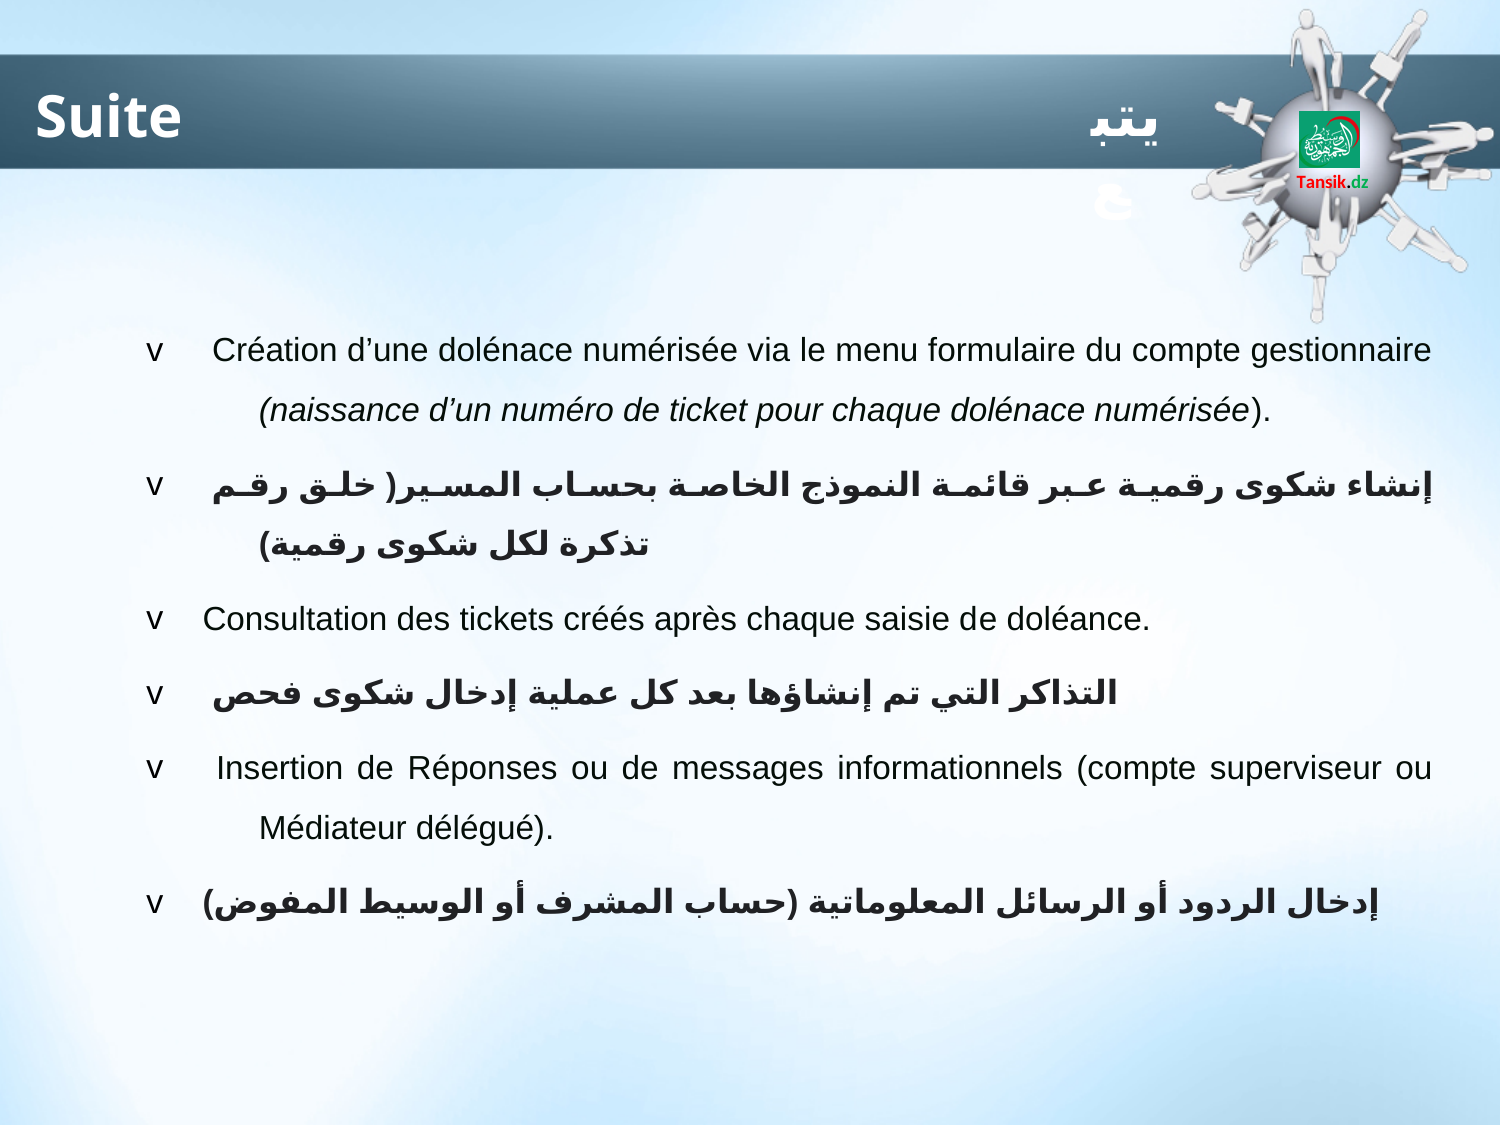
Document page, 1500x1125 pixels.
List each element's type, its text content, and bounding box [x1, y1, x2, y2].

picture [1299, 111, 1360, 161]
text_box Tansik.dz [1281, 161, 1386, 197]
text_box يتبع [1076, 70, 1194, 154]
title Suite [20, 71, 232, 155]
text_box Création d’une dolénace numérisée via le menu formulaire du compte gestionnaire (naissance d’un numéro de ticket pour chaque dolénace numérisée). إنشاء شكوى رقمية عبر قائمة النموذج الخاصة بحساب المسير( خلق رقم تذكرة لكل شكوى رقمية) Consultation des tickets créés après chaque saisie de doléance. التذاكر التي تم إنشاؤها بعد كل عملية إدخال شكوى فحص Insertion de Réponses ou de messages informationnels (compte superviseur ou Médiateur délégué). إدخال الردود أو الرسائل المعلوماتية (حساب المشرف أو الوسيط المفوض) [0, 246, 1449, 1014]
